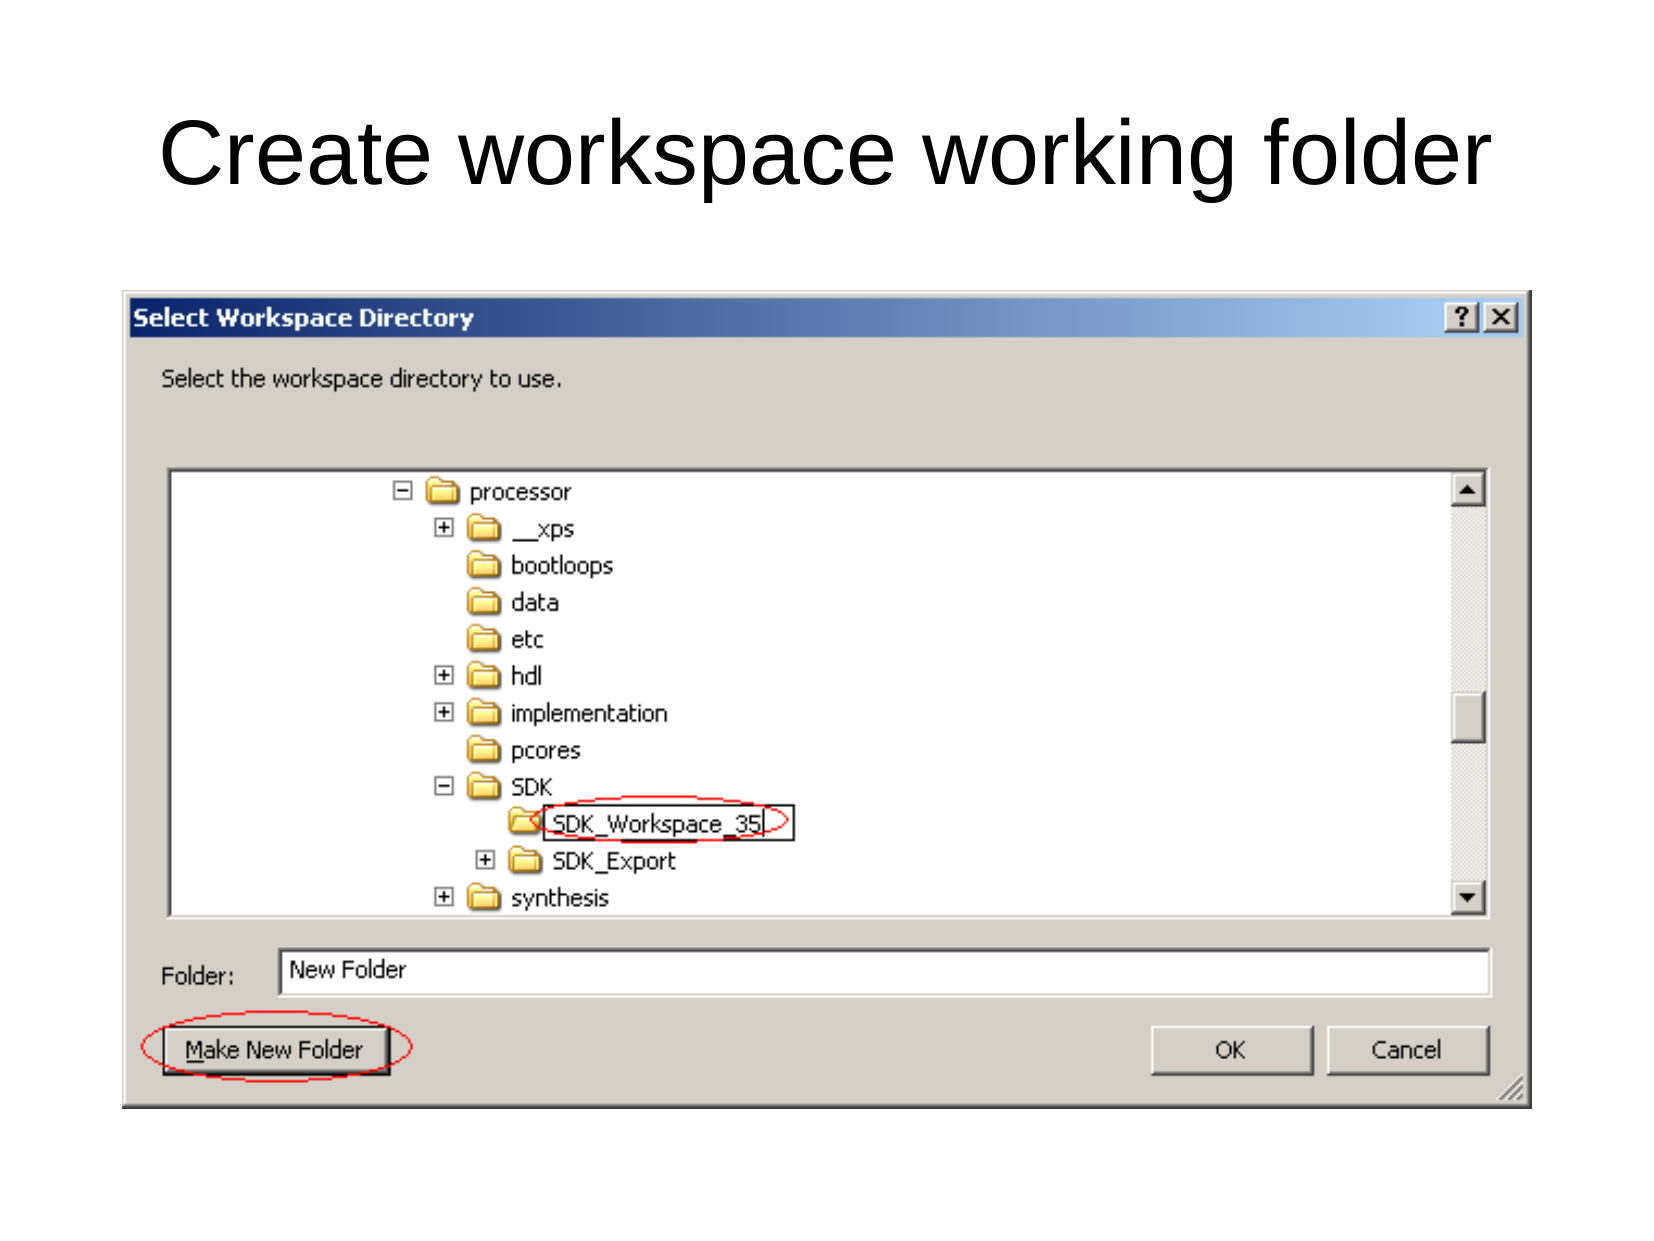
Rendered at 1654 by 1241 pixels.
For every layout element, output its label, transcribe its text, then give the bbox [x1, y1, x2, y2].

title Create workspace working folder [82, 49, 1571, 257]
picture [122, 290, 1532, 1109]
